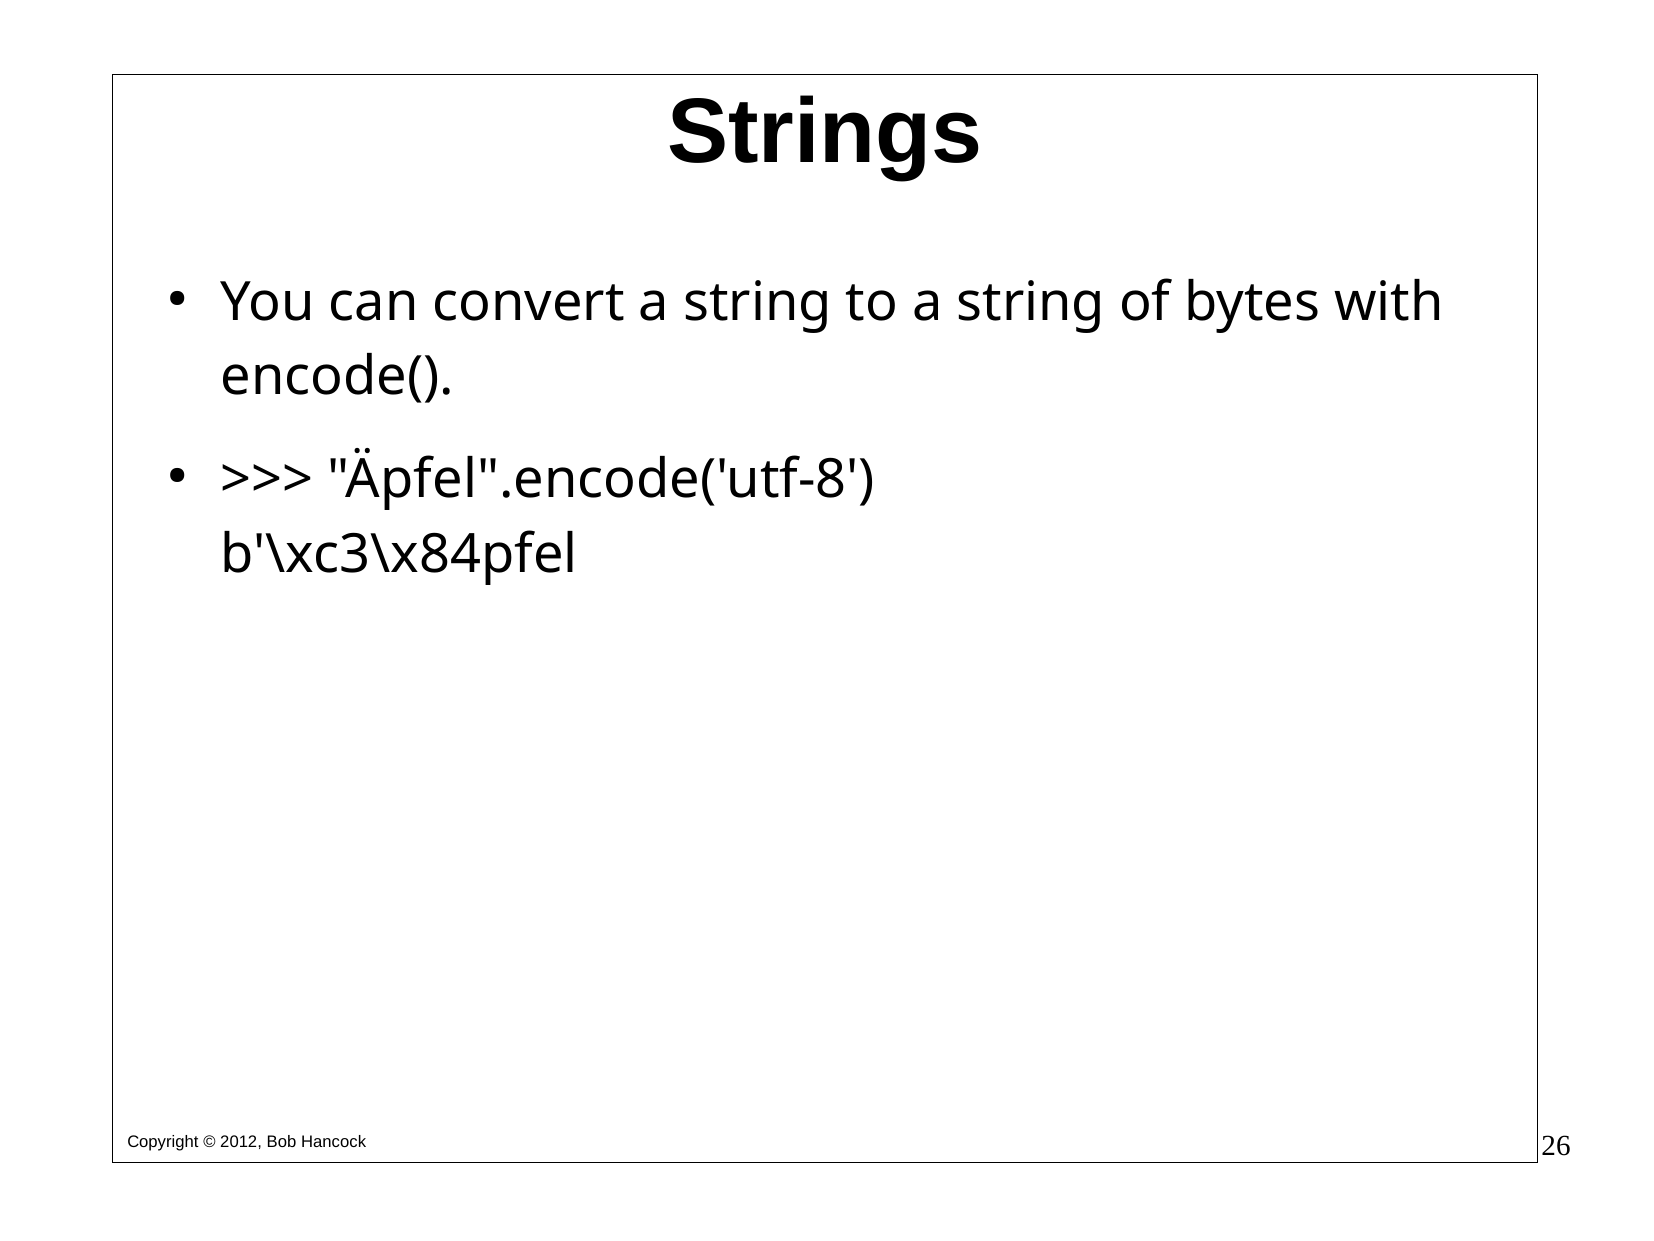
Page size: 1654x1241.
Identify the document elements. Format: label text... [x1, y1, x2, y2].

list You can convert a string to a string of bytes with encode(). >>> "Äpfel".encode('utf-8') b'\xc3\x84pfel [150, 262, 1501, 1126]
title Strings [112, 75, 1538, 188]
text_box Copyright © 2012, Bob Hancock [112, 1125, 382, 1159]
